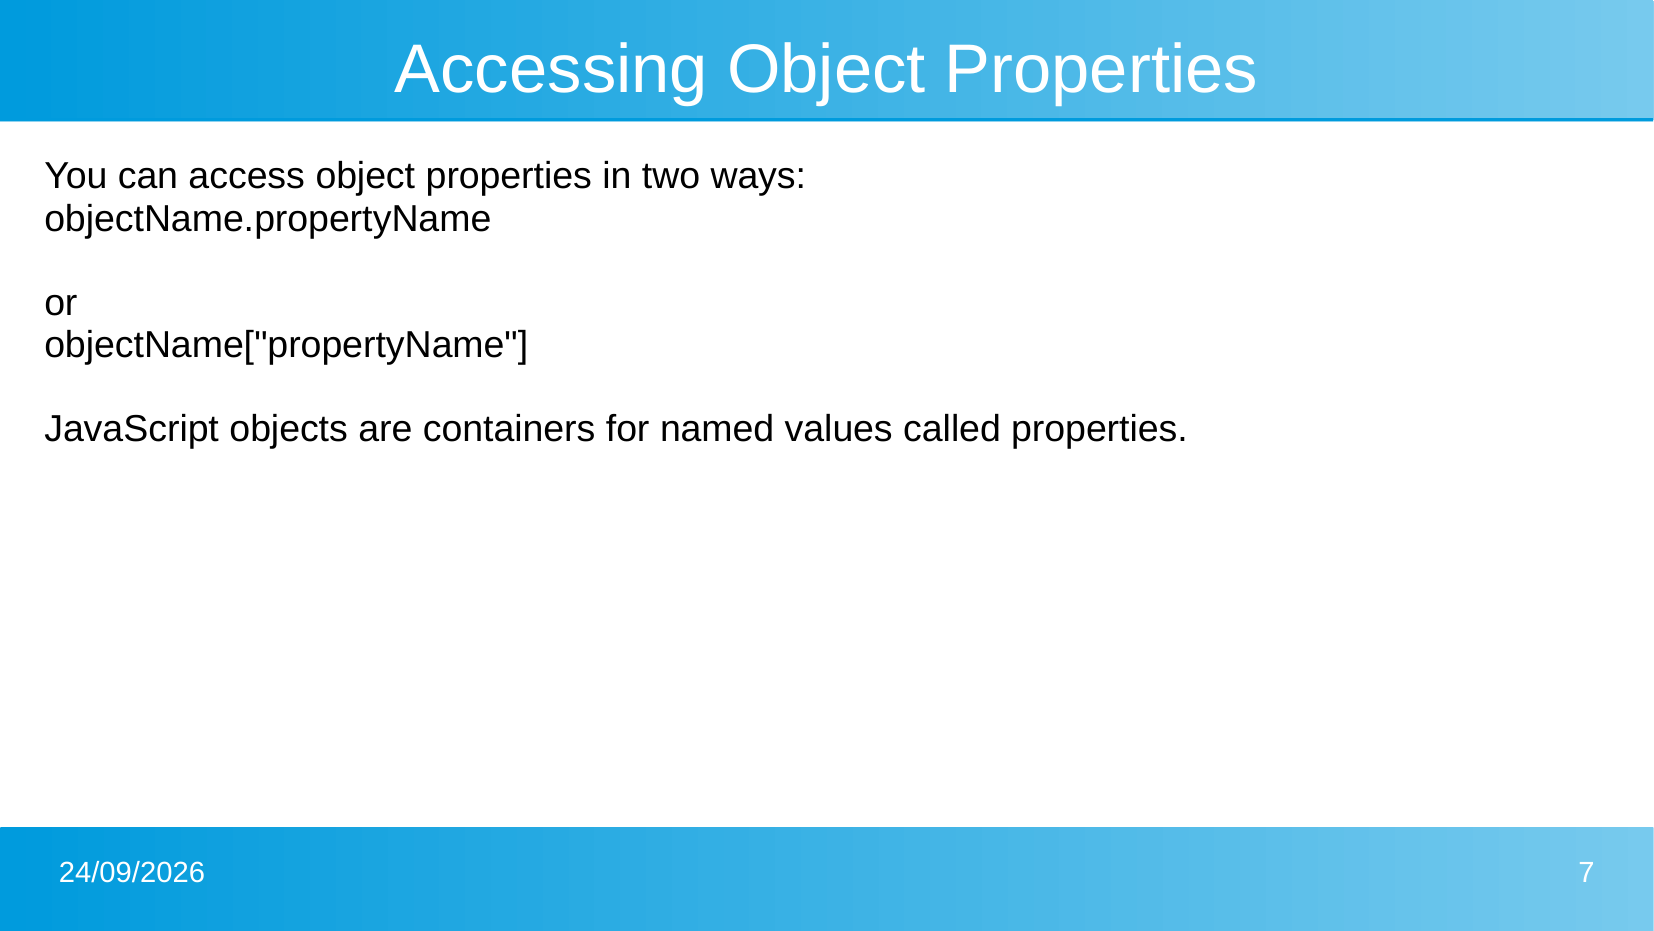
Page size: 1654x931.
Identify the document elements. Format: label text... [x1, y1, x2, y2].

title Accessing Object Properties [59, 29, 1595, 108]
text_box You can access object properties in two ways: objectName.propertyName or objectName["propertyName"] JavaScript objects are containers for named values called properties. [29, 147, 1270, 499]
